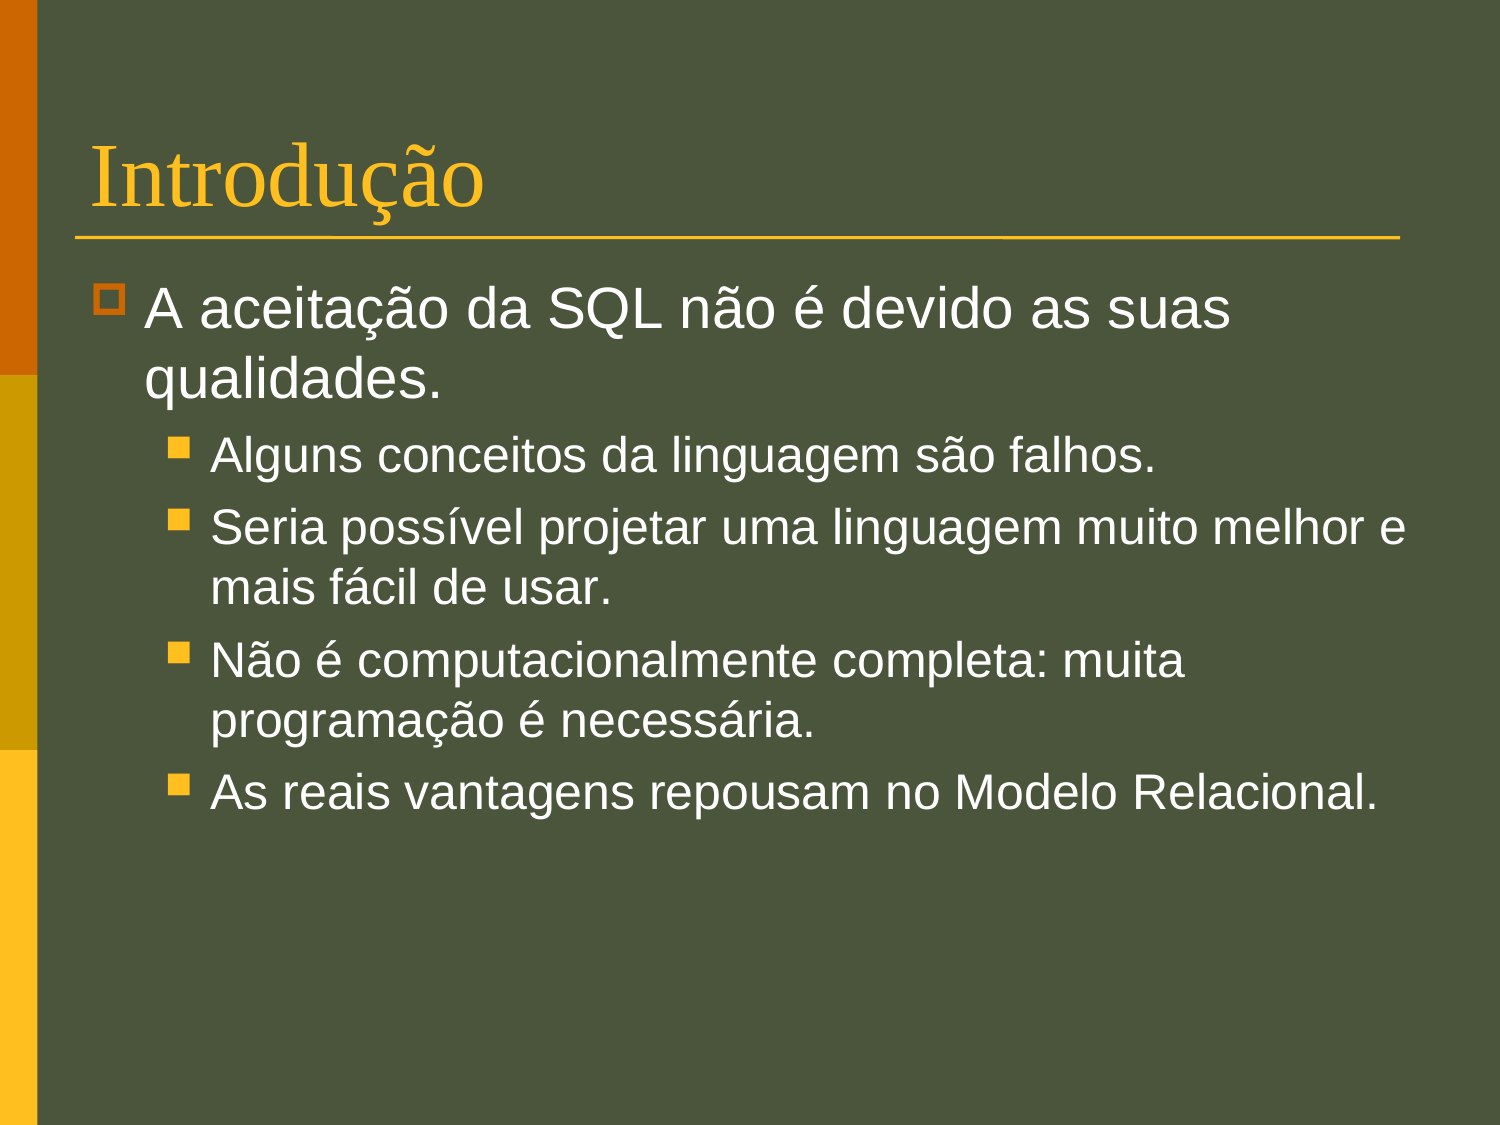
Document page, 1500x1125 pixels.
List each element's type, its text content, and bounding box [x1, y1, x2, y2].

title Introdução [75, 45, 1426, 233]
list A aceitação da SQL não é devido as suas qualidades. Alguns conceitos da linguagem são falhos. Seria possível projetar uma linguagem muito melhor e mais fácil de usar. Não é computacionalmente completa: muita programação é necessária. As reais vantagens repousam no Modelo Relacional. [75, 262, 1426, 1006]
